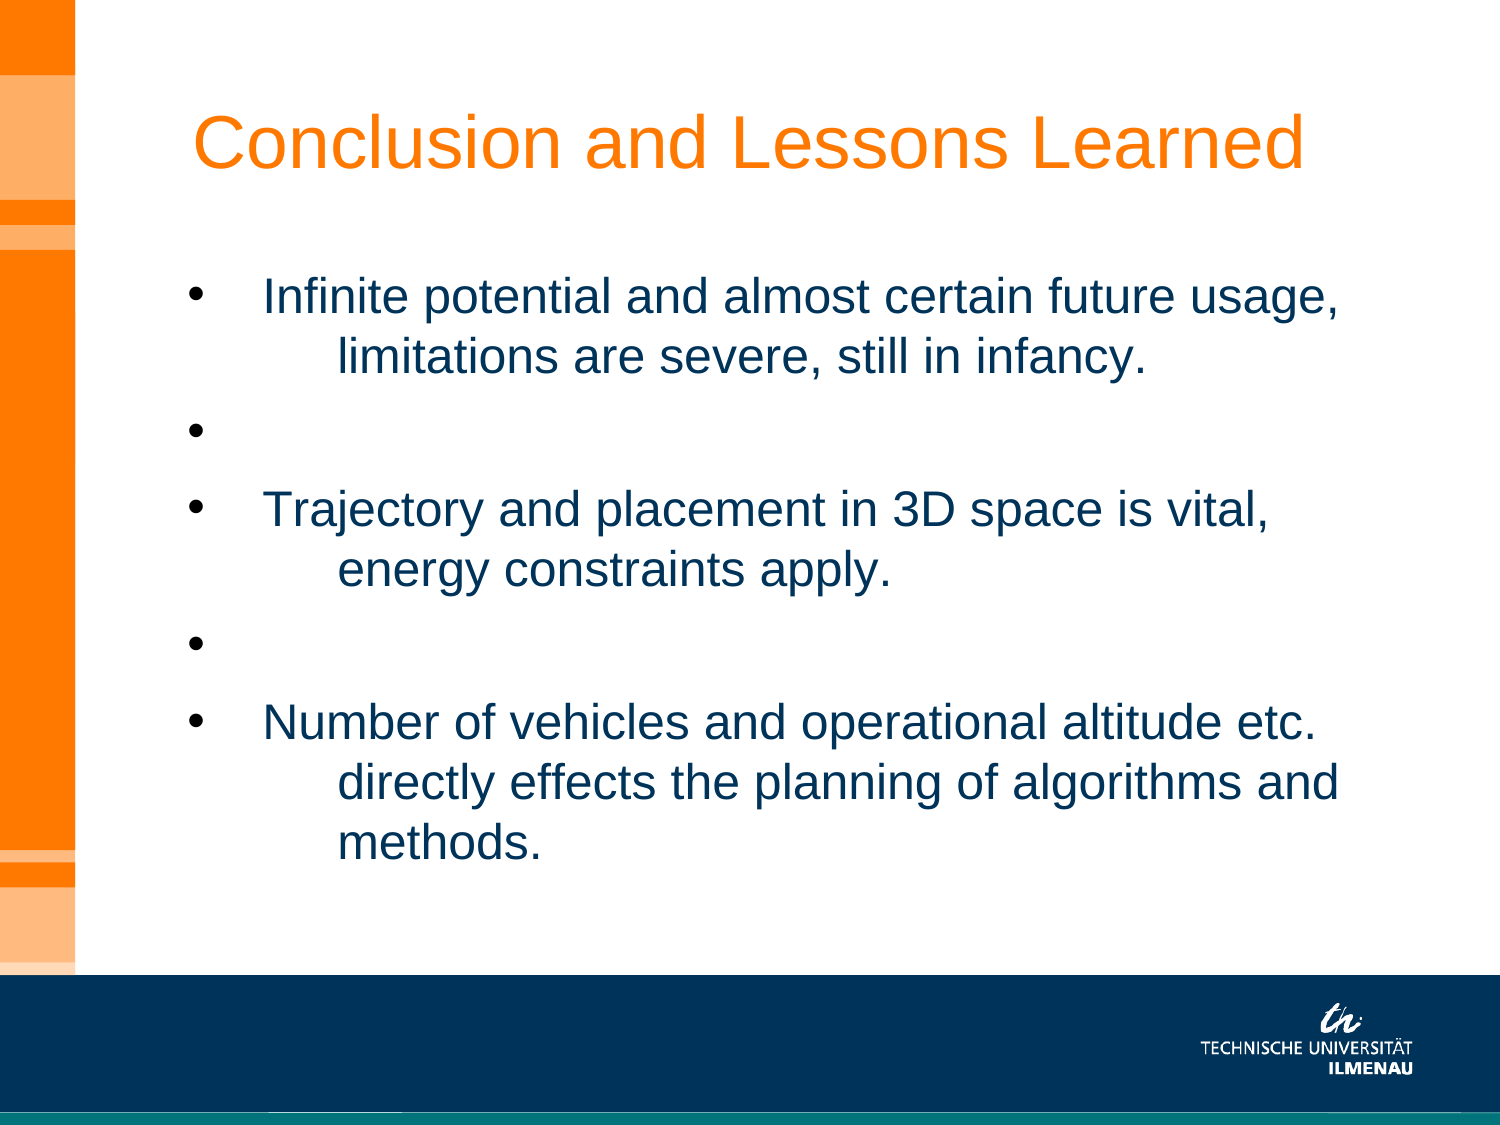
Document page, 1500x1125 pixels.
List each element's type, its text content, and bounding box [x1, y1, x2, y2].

title Conclusion and Lessons Learned [74, 20, 1425, 257]
list Infinite potential and almost certain future usage, limitations are severe, still in infancy. Trajectory and placement in 3D space is vital, energy constraints apply. Number of vehicles and operational altitude etc. directly effects the planning of algorithms and methods. [74, 263, 1425, 916]
